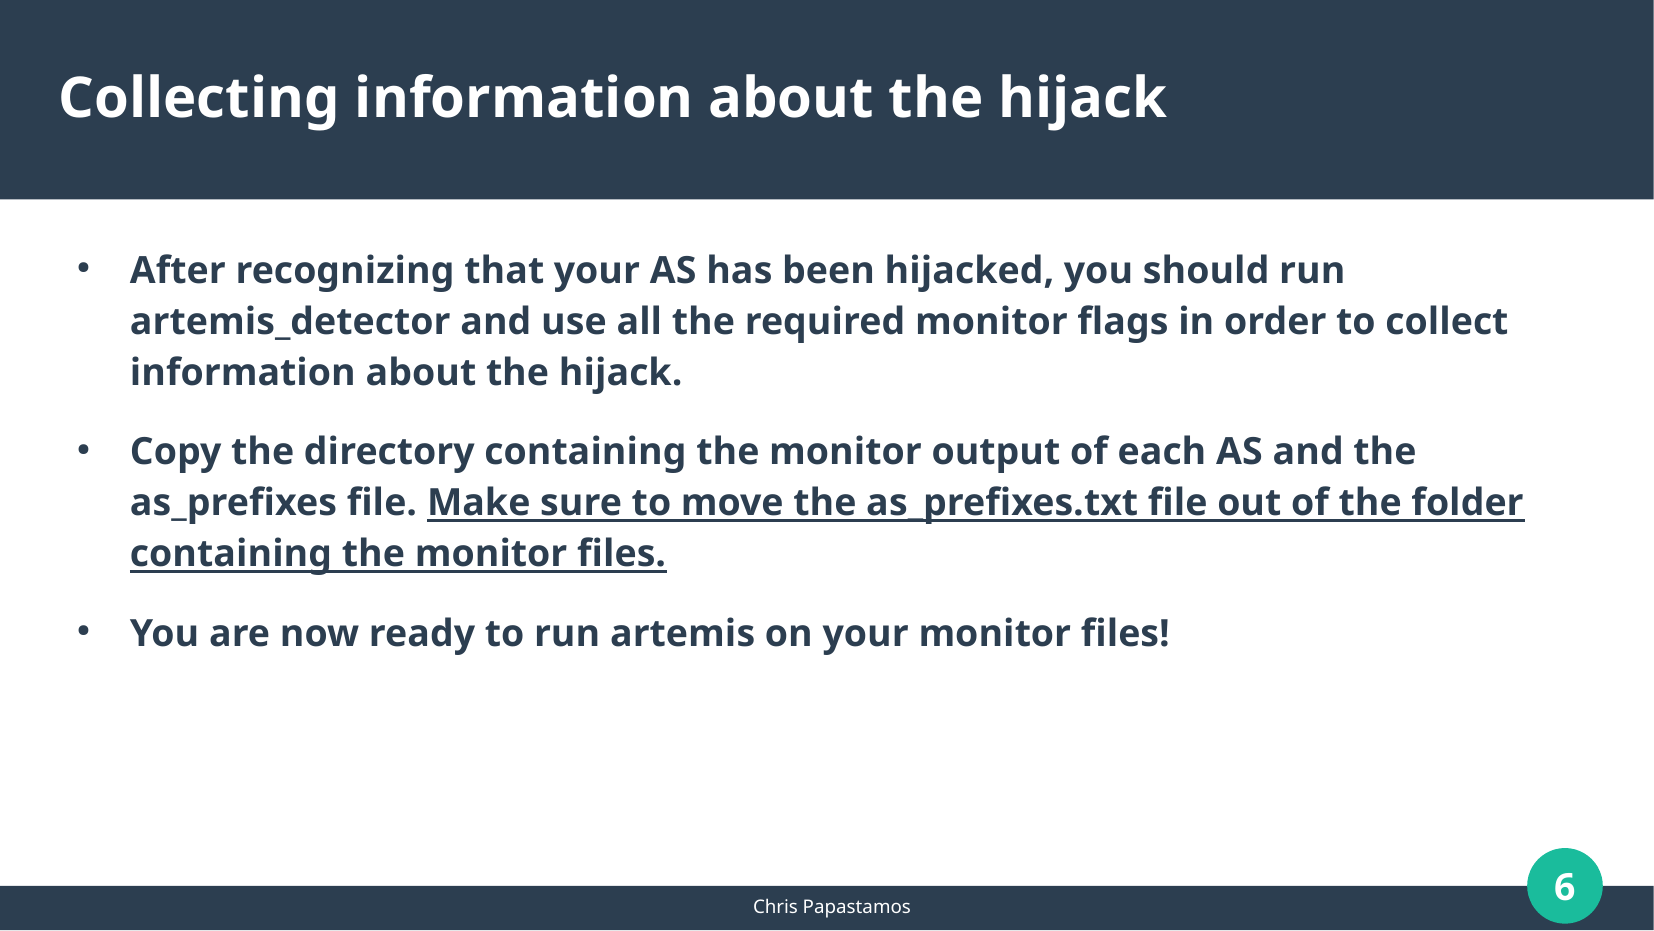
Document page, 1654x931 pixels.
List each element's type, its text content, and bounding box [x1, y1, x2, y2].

list After recognizing that your AS has been hijacked, you should run artemis_detector and use all the required monitor flags in order to collect information about the hijack. Copy the directory containing the monitor output of each AS and the as_prefixes file. Make sure to move the as_prefixes.txt file out of the folder containing the monitor files. You are now ready to run artemis on your monitor files! [59, 243, 1595, 864]
text_box Chris Papastamos [638, 888, 1026, 926]
title Collecting information about the hijack [59, 37, 1595, 156]
